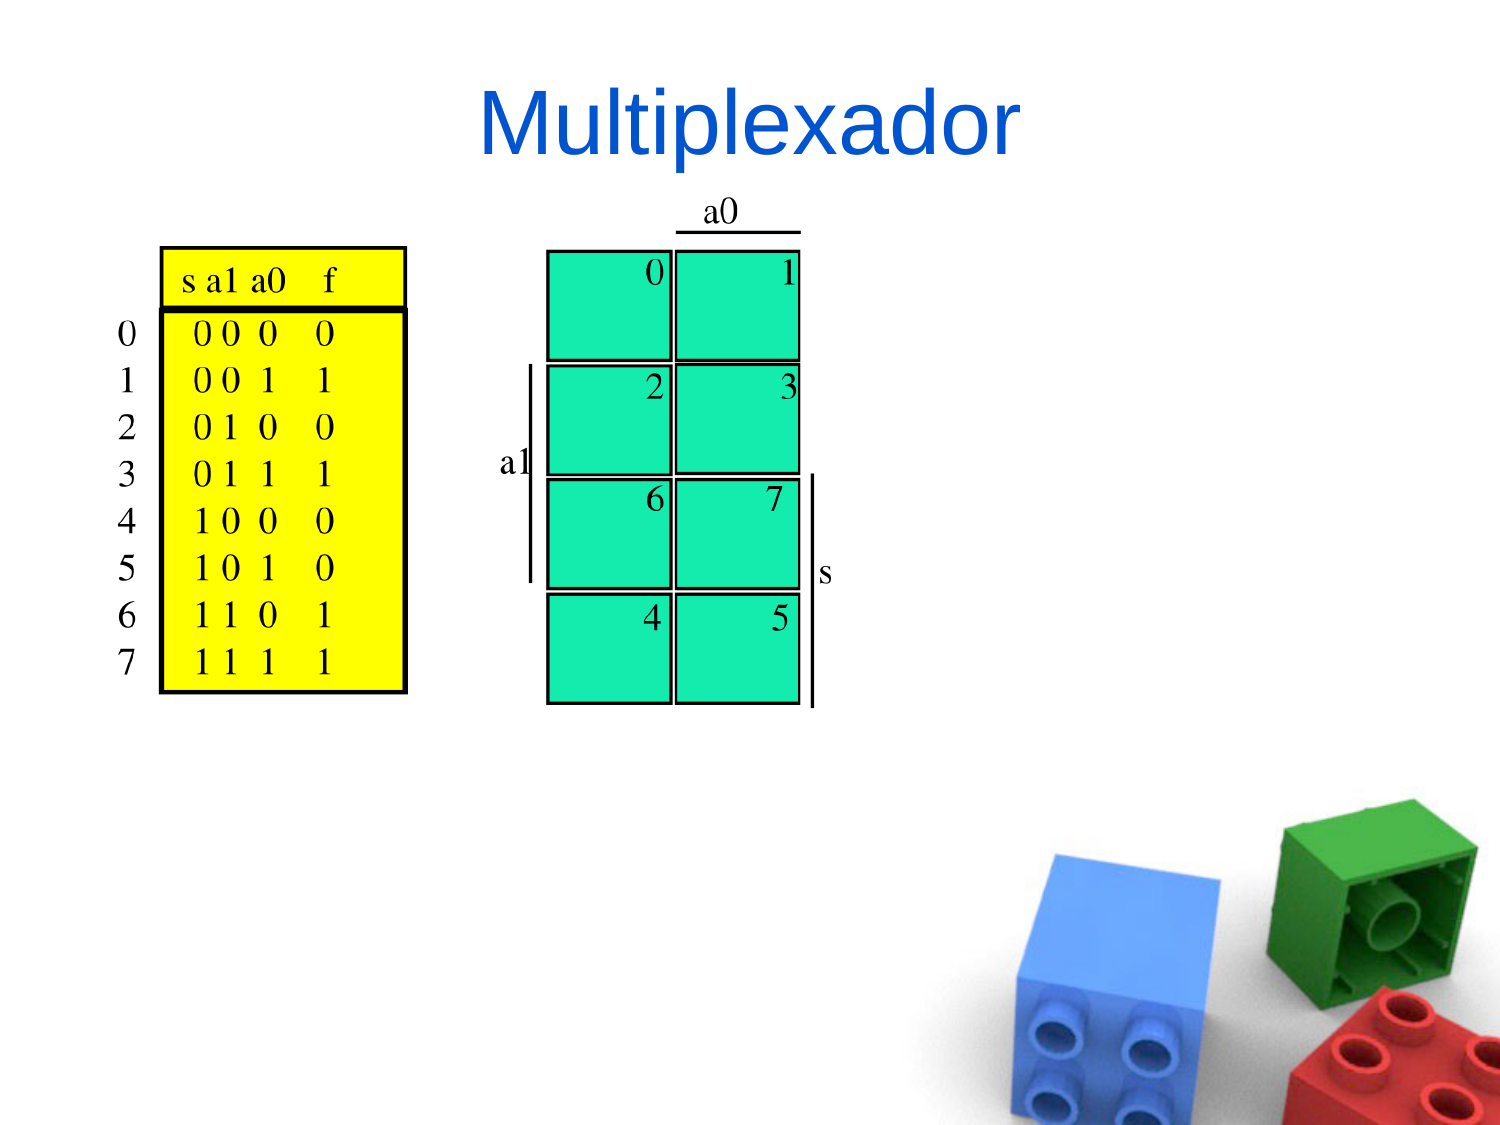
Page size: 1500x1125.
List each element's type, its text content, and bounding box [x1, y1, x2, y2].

picture [118, 187, 1500, 1125]
title Multiplexador [112, 4, 1388, 241]
